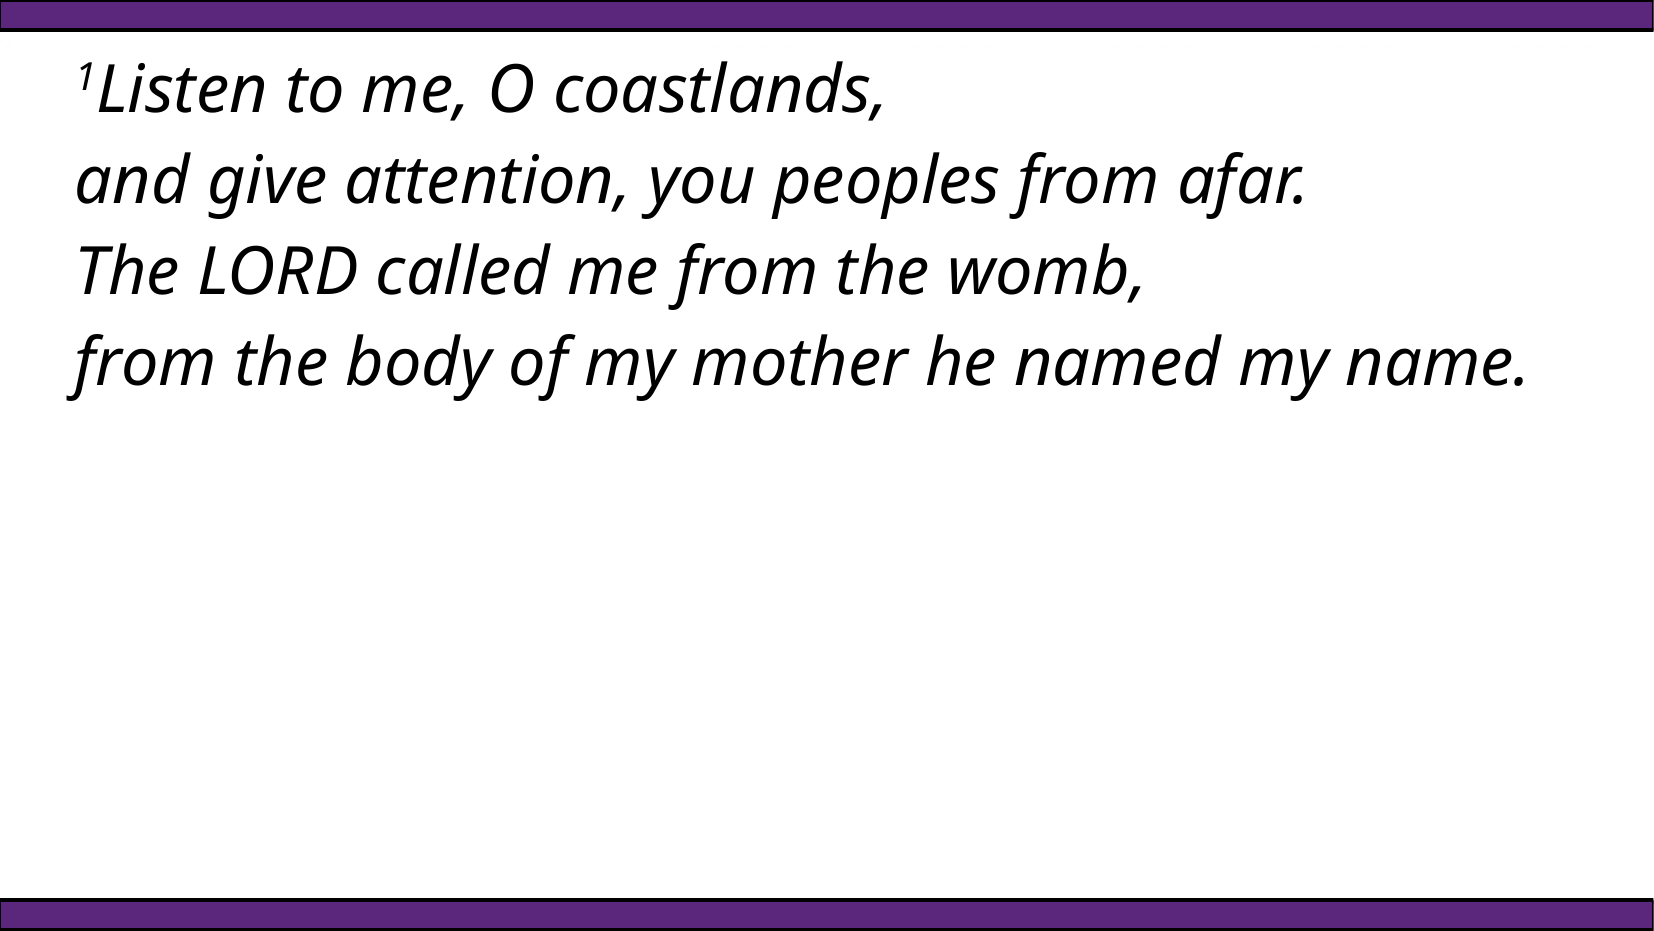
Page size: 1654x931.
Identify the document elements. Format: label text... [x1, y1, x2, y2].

text_box [0, 0, 1654, 31]
picture [0, 31, 1654, 900]
text_box [0, 900, 1654, 931]
text_box 1Listen to me, O coastlands, and give attention, you peoples from afar. The LORD called me from the womb, from the body of my mother he named my name. [60, 34, 1606, 405]
